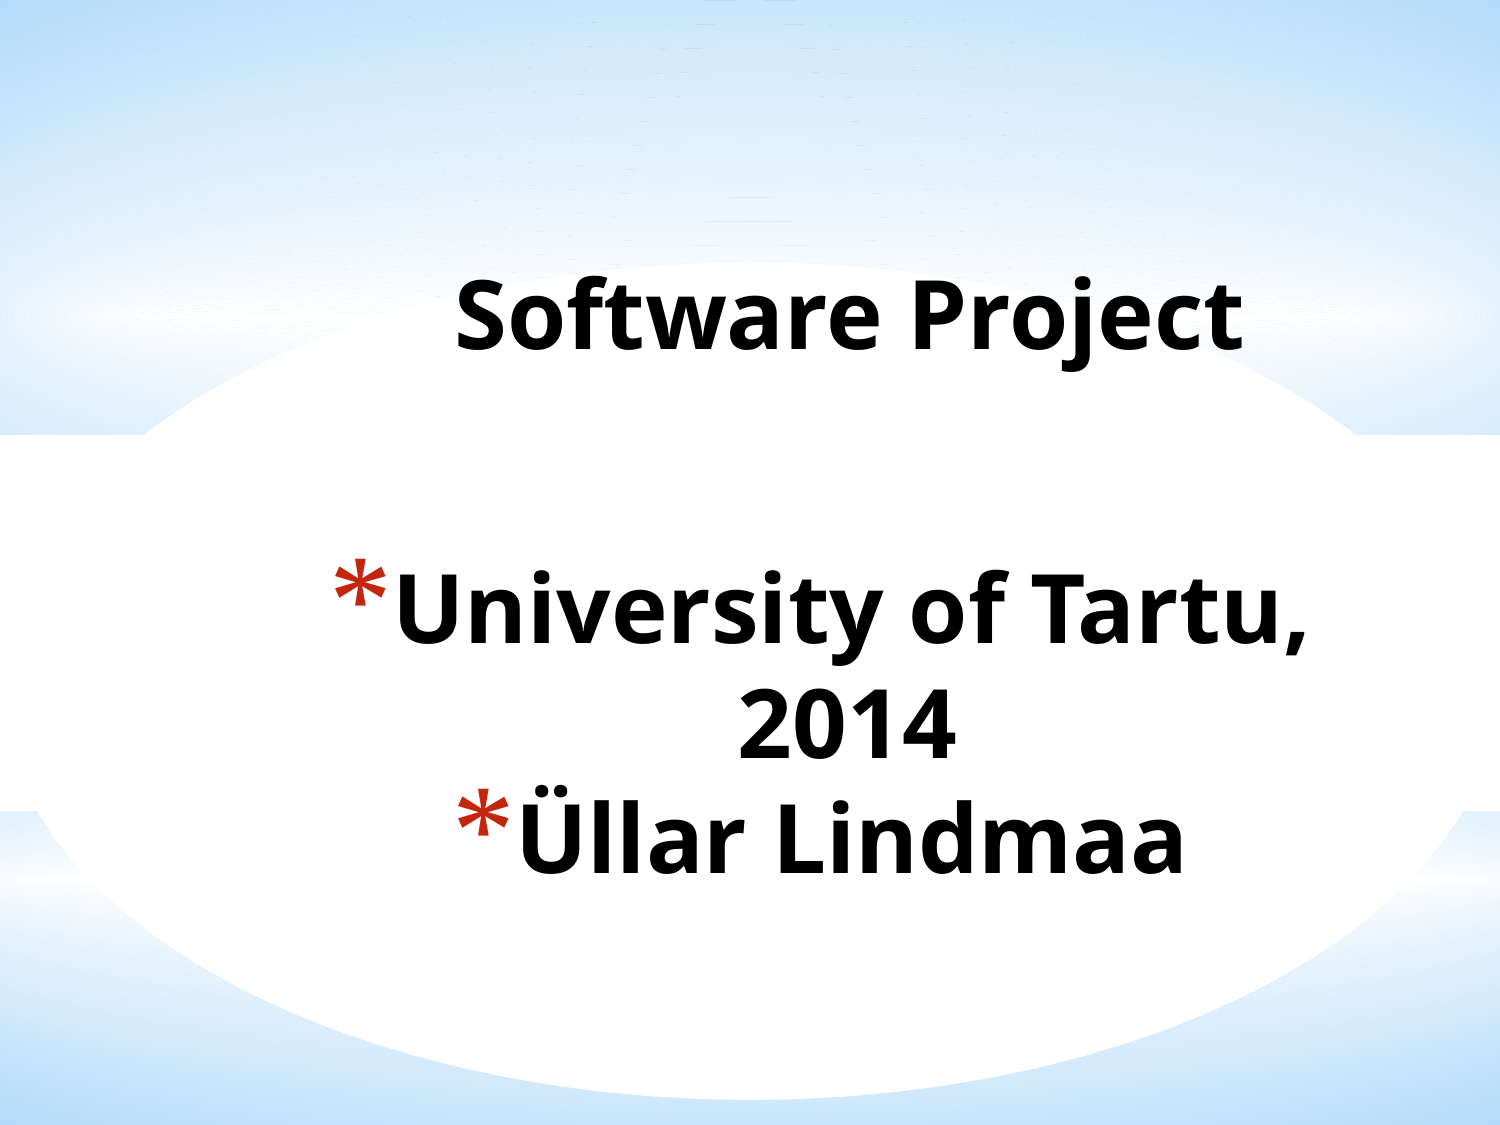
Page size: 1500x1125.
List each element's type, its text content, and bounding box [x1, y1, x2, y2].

subtitle University of Tartu, 2014 Üllar Lindmaa [247, 539, 1396, 886]
title Software Project [82, 245, 1261, 540]
